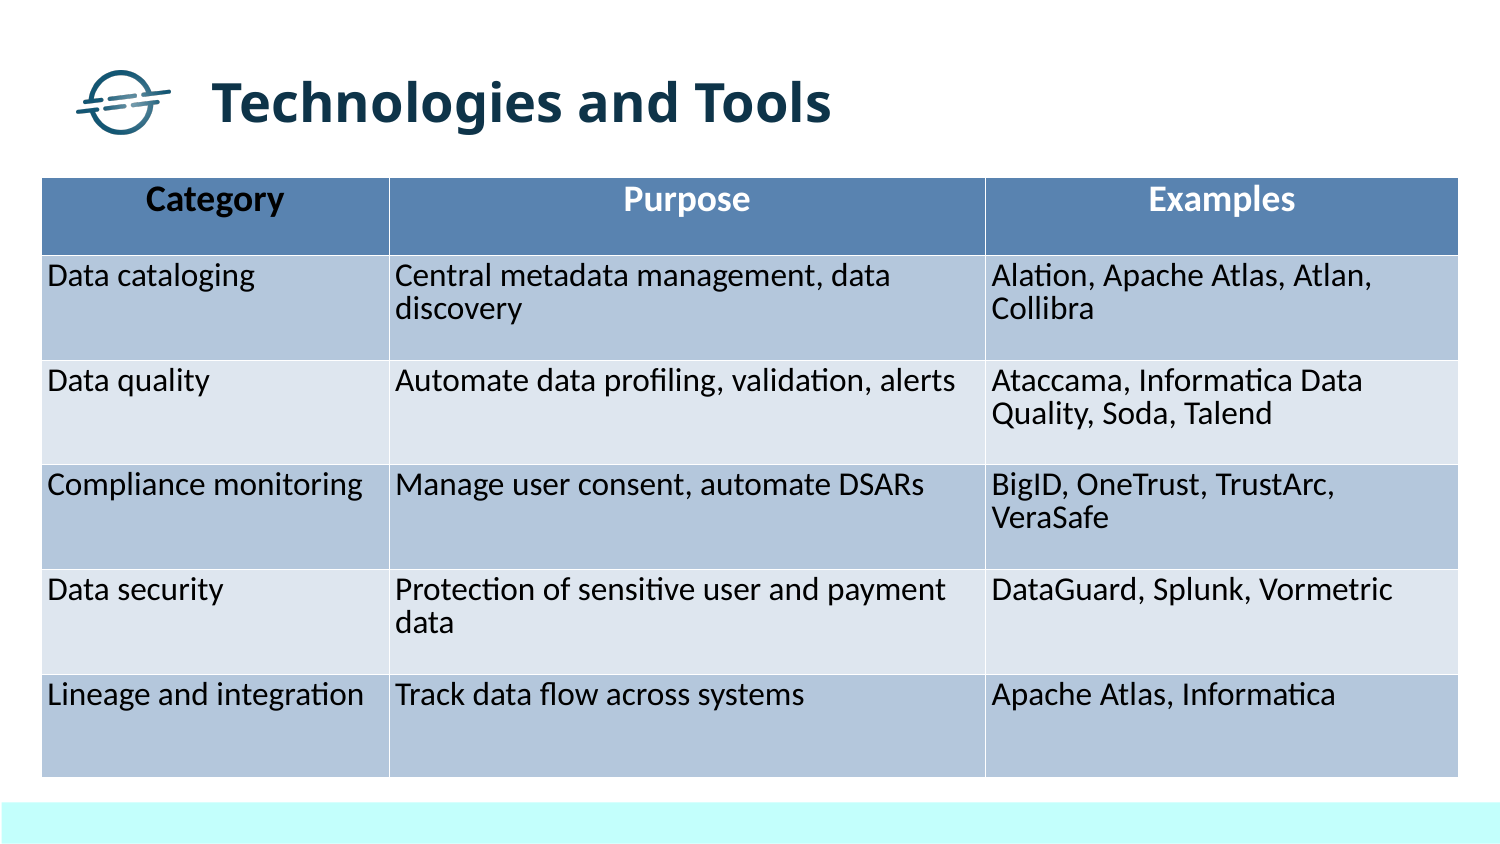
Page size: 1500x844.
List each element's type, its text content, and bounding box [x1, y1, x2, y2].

table_cell Data quality [42, 361, 389, 464]
table_header Purpose [390, 178, 985, 255]
table_cell Data cataloging [42, 256, 389, 360]
text_box [1, 802, 1500, 844]
table_cell Lineage and integration [42, 675, 389, 777]
table_cell BigID, OneTrust, TrustArc, VeraSafe [986, 465, 1458, 569]
table_cell DataGuard, Splunk, Vormetric [986, 570, 1458, 674]
table_cell Manage user consent, automate DSARs [390, 465, 985, 569]
table_cell Alation, Apache Atlas, Atlan, Collibra [986, 256, 1458, 360]
table_cell Data security [42, 570, 389, 674]
table_cell Automate data profiling, validation, alerts [390, 361, 985, 464]
table_header Examples [986, 178, 1458, 255]
table_cell Central metadata management, data discovery [390, 256, 985, 360]
table_cell Protection of sensitive user and payment data [390, 570, 985, 674]
title Technologies and Tools [196, 53, 1181, 155]
table_cell Ataccama, Informatica Data Quality, Soda, Talend [986, 361, 1458, 464]
table_cell Track data flow across systems [390, 675, 985, 777]
picture [76, 70, 171, 135]
table_cell Compliance monitoring [42, 465, 389, 569]
table_cell Apache Atlas, Informatica [986, 675, 1458, 777]
table_header Category [42, 178, 389, 255]
